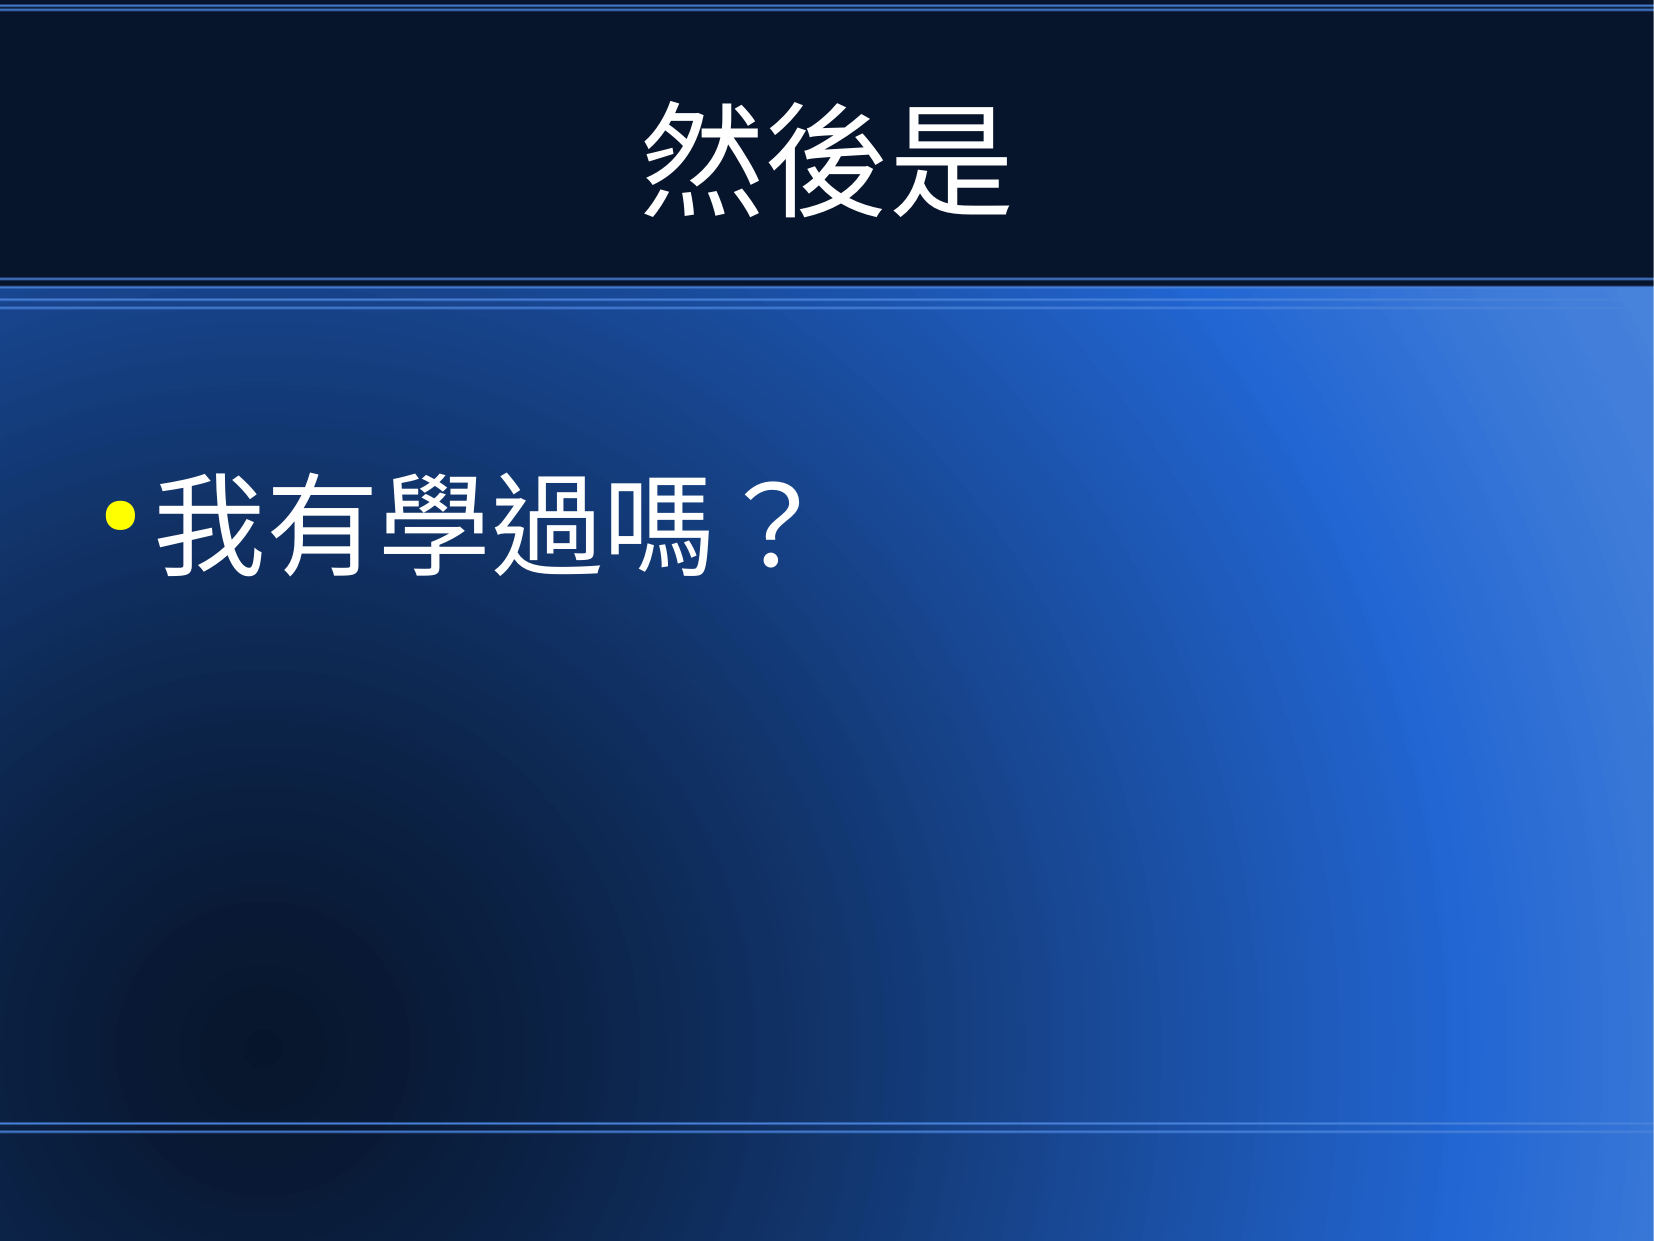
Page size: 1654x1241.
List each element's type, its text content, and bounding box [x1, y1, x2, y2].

list 我有學過嗎？ [82, 355, 1571, 1241]
title 然後是 [82, 49, 1571, 257]
picture [0, 0, 1654, 1241]
